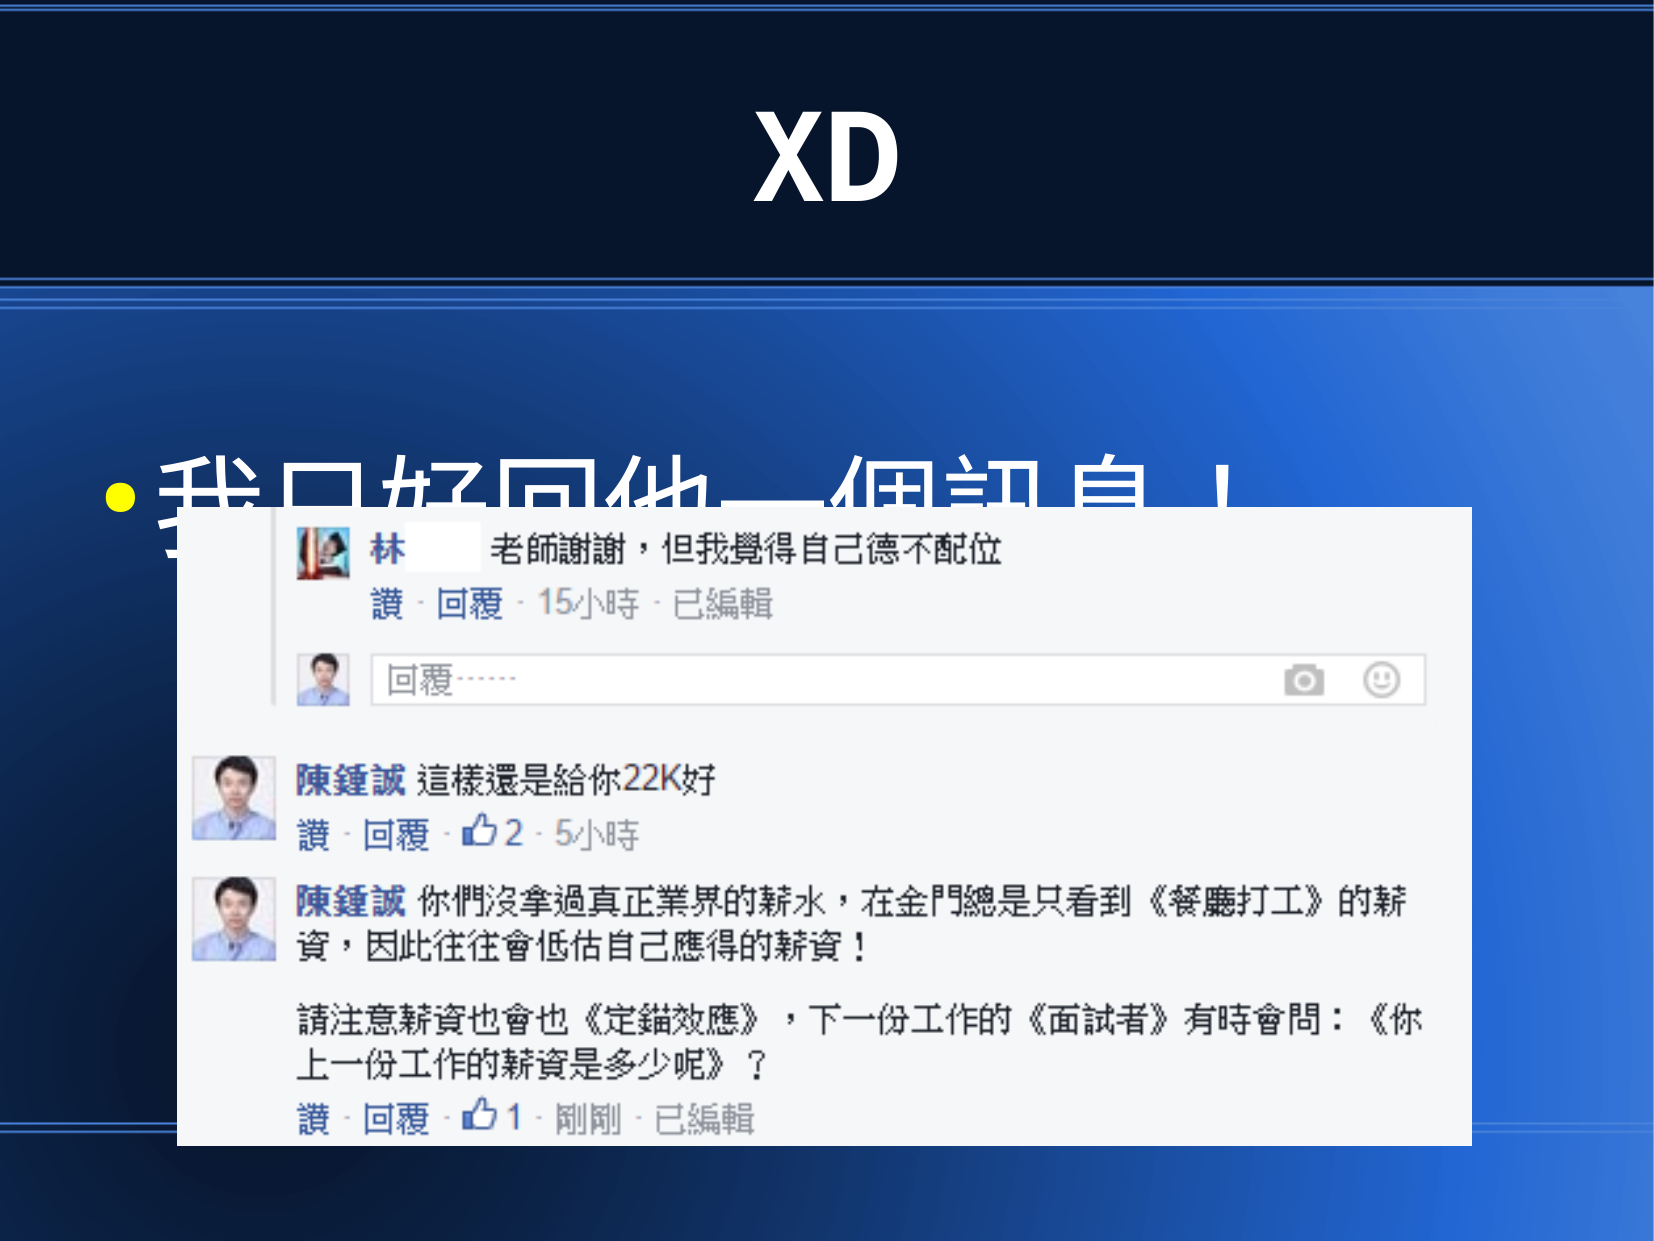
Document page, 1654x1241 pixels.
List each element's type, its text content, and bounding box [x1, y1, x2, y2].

title XD [82, 49, 1571, 257]
picture [0, 0, 1654, 1241]
list 我只好回他一個訊息！ [82, 337, 1571, 1241]
picture [177, 507, 1472, 1146]
